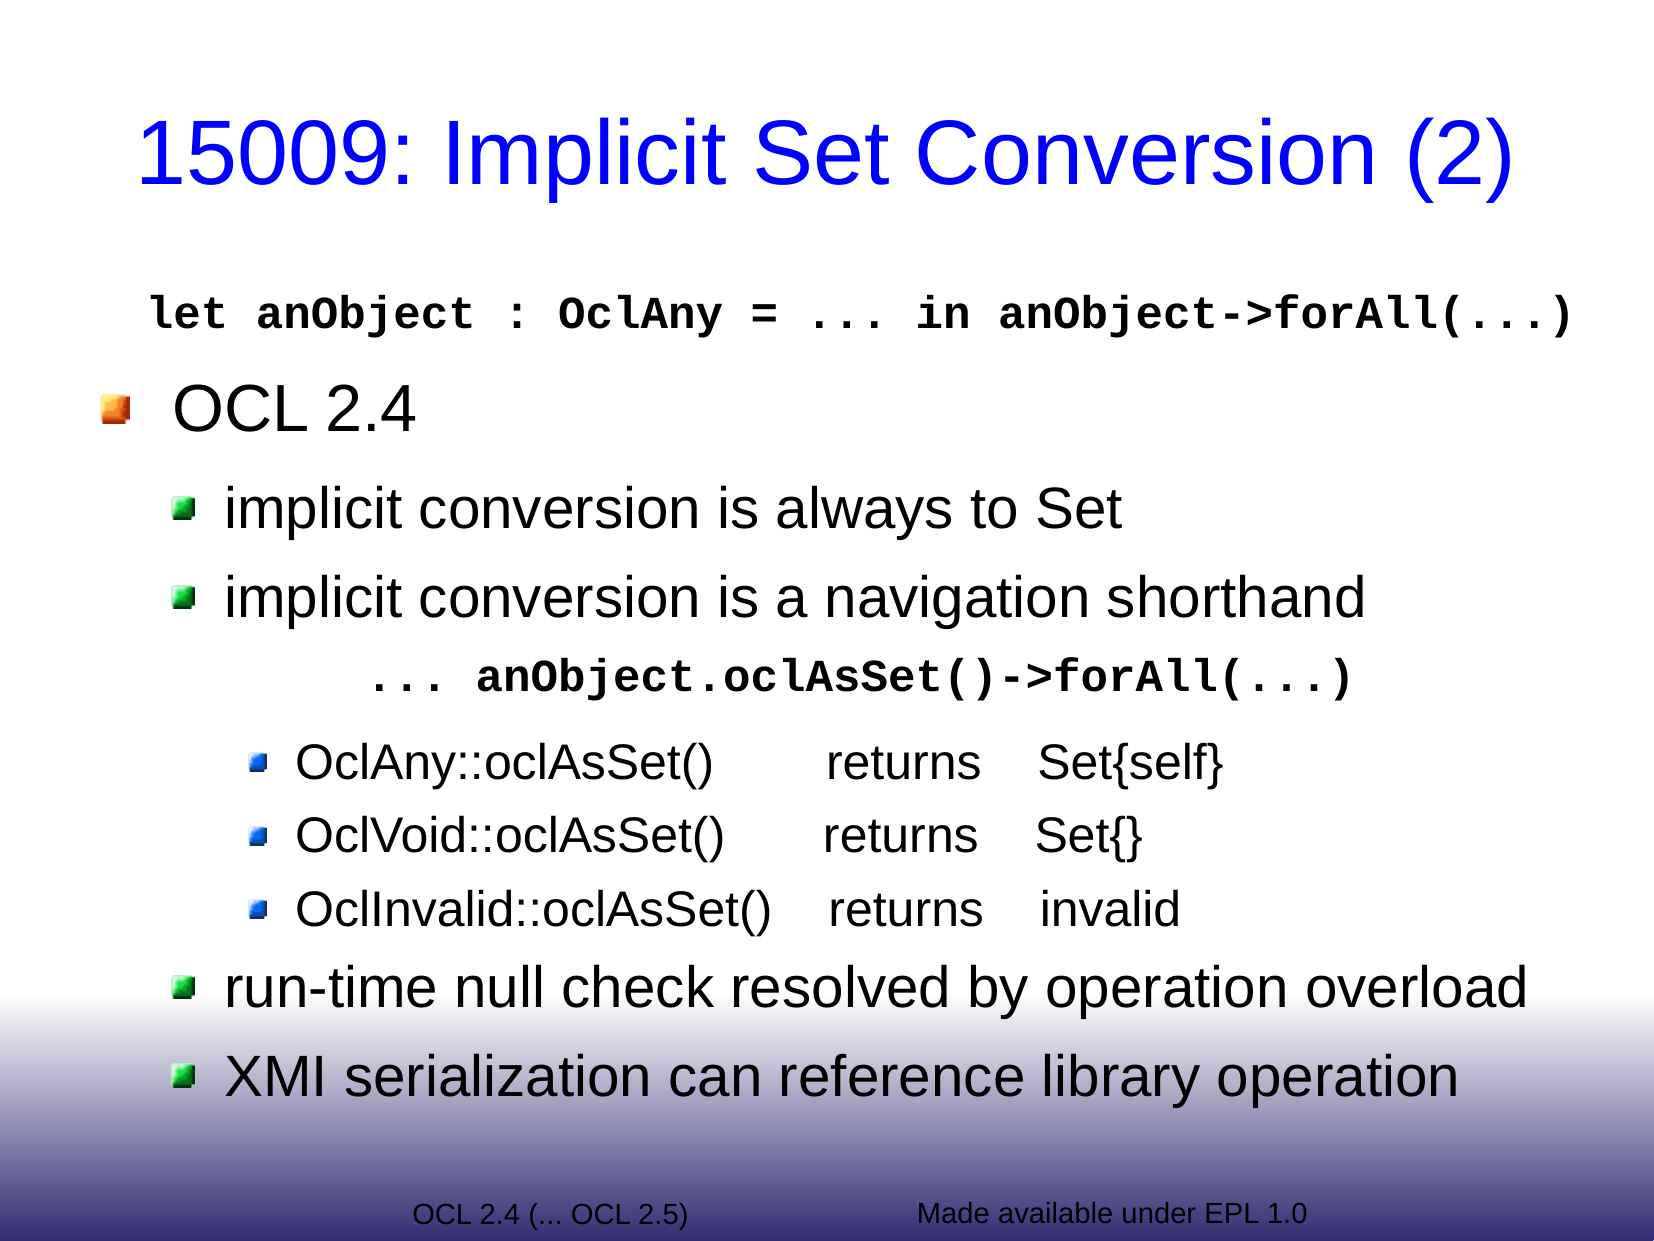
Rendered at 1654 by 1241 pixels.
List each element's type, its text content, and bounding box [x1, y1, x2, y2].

list let anObject : OclAny = ... in anObject->forAll(...) OCL 2.4 implicit conversion is always to Set implicit conversion is a navigation shorthand ... anObject.oclAsSet()->forAll(...) OclAny::oclAsSet() returns Set{self} OclVoid::oclAsSet() returns Set{} OclInvalid::oclAsSet() returns invalid run-time null check resolved by operation overload XMI serialization can reference library operation [82, 290, 1639, 1196]
title 15009: Implicit Set Conversion (2) [82, 49, 1571, 257]
